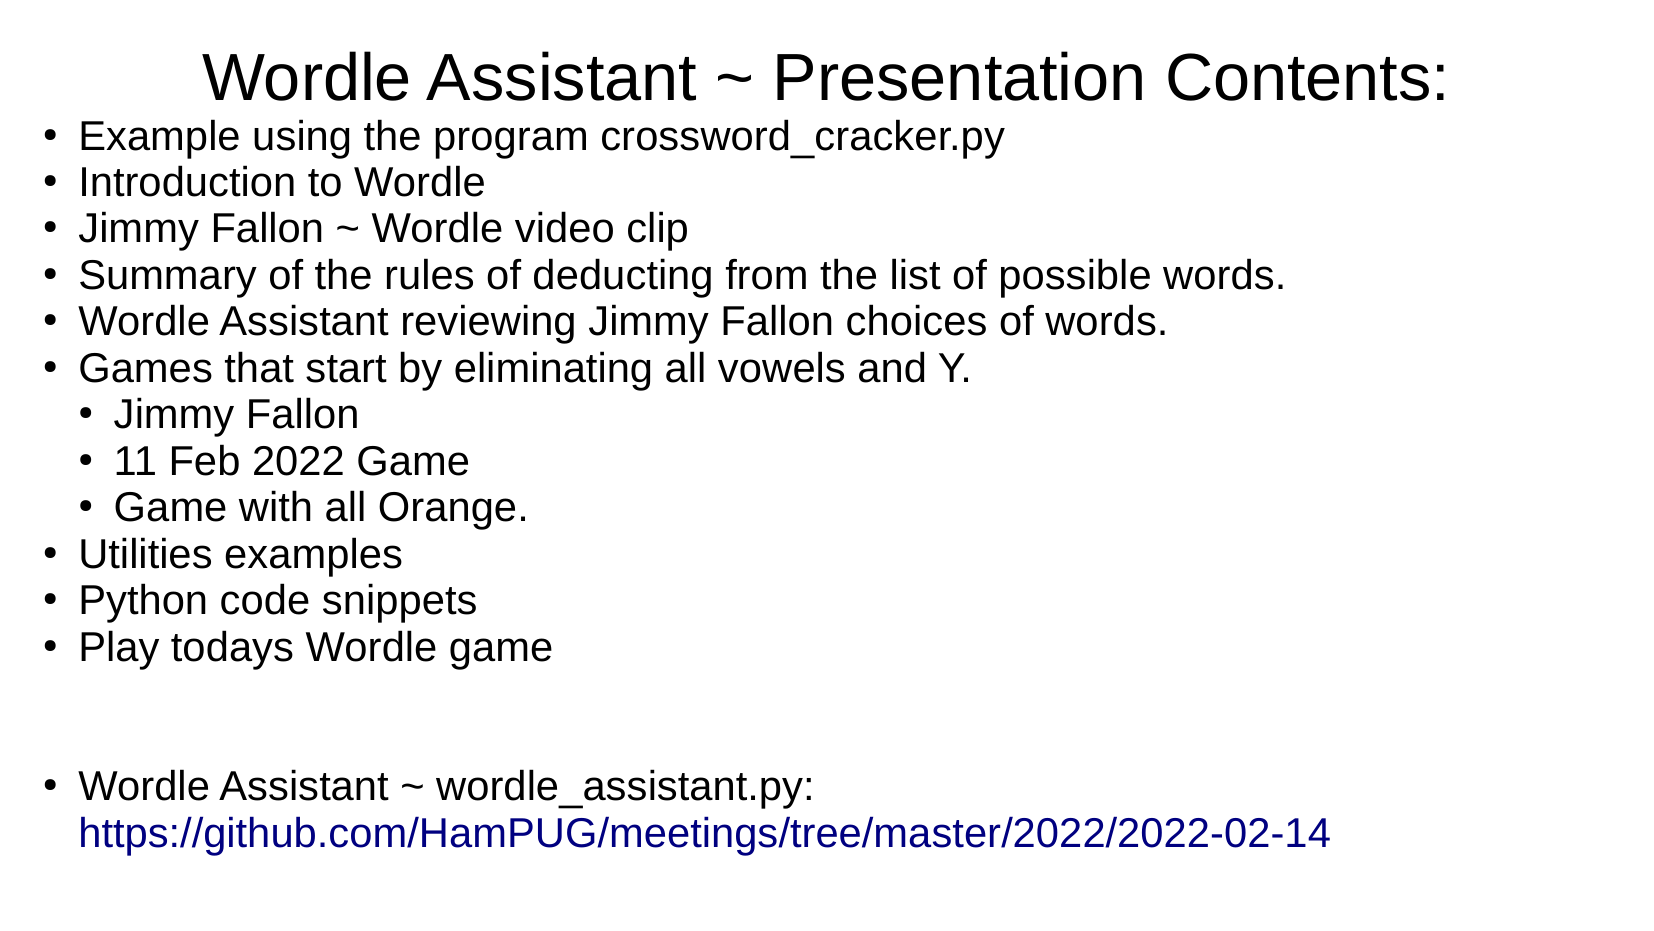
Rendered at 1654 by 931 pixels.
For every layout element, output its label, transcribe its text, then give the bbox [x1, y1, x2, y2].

title Wordle Assistant ~ Presentation Contents: [82, 37, 1571, 119]
subtitle Example using the program crossword_cracker.py Introduction to Wordle Jimmy Fallon ~ Wordle video clip Summary of the rules of deducting from the list of possible words. Wordle Assistant reviewing Jimmy Fallon choices of words. Games that start by eliminating all vowels and Y. Jimmy Fallon 11 Feb 2022 Game Game with all Orange. Utilities examples Python code snippets Play todays Wordle game Wordle Assistant ~ wordle_assistant.py: https://github.com/HamPUG/meetings/tree/master/2022/2022-02-14 [42, 112, 1532, 931]
